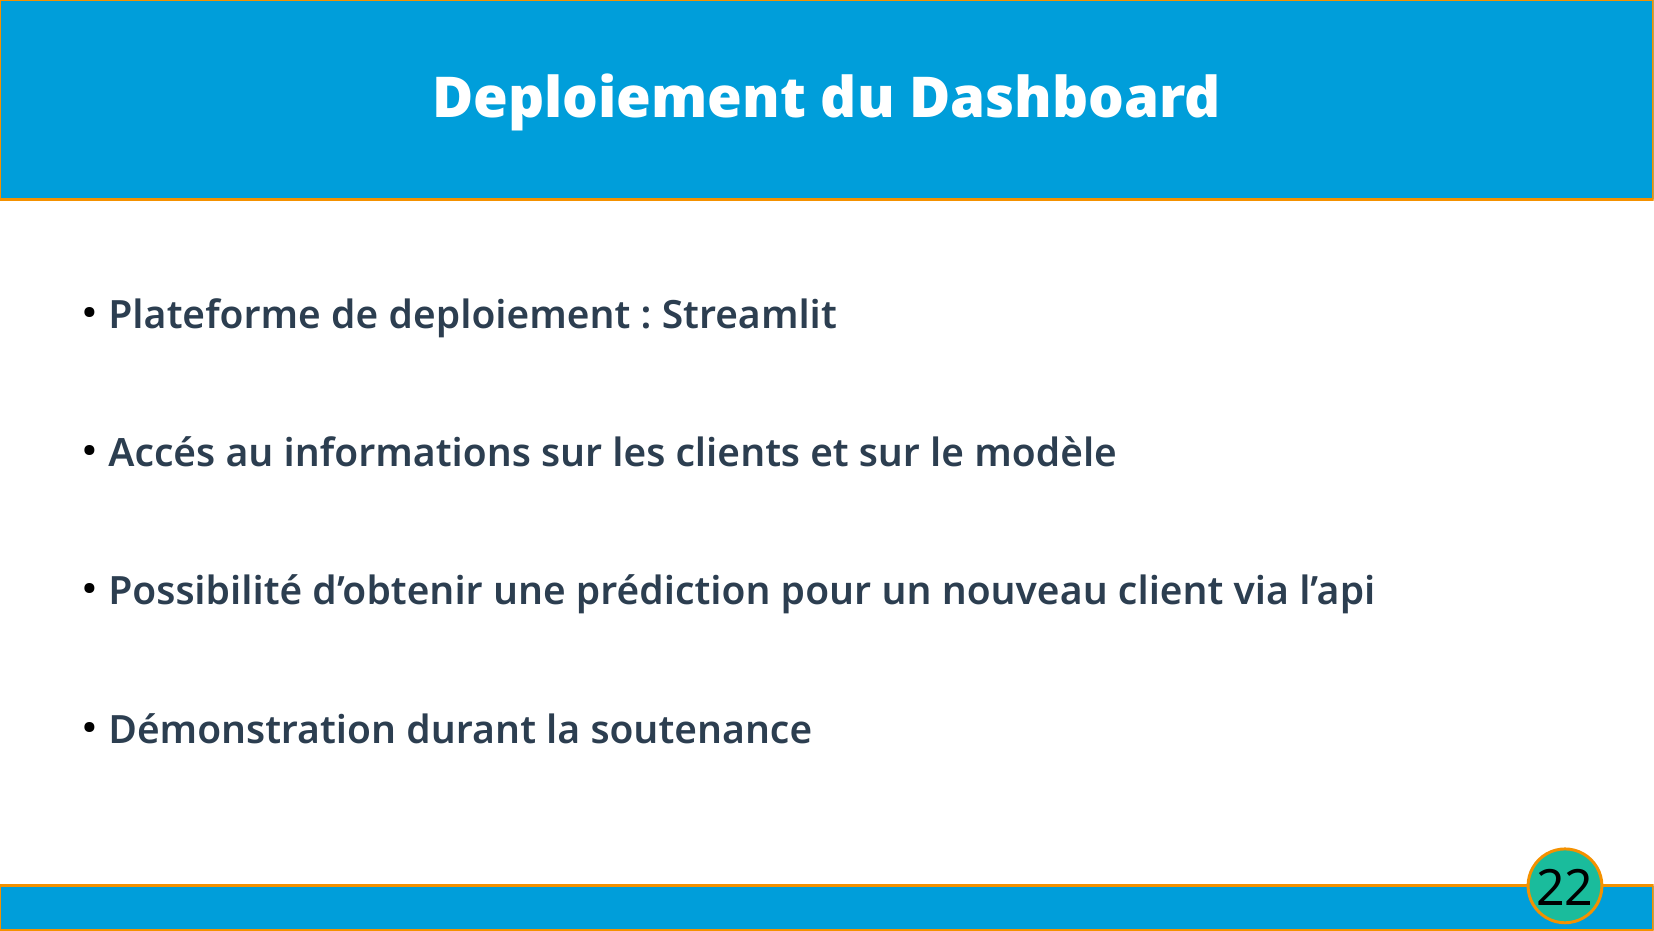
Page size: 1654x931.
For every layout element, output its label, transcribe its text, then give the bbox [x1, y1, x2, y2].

list Plateforme de deploiement : Streamlit Accés au informations sur les clients et sur le modèle Possibilité d’obtenir une prédiction pour un nouveau client via l’api Démonstration durant la soutenance [82, 217, 1571, 758]
title Deploiement du Dashboard [59, 37, 1595, 155]
